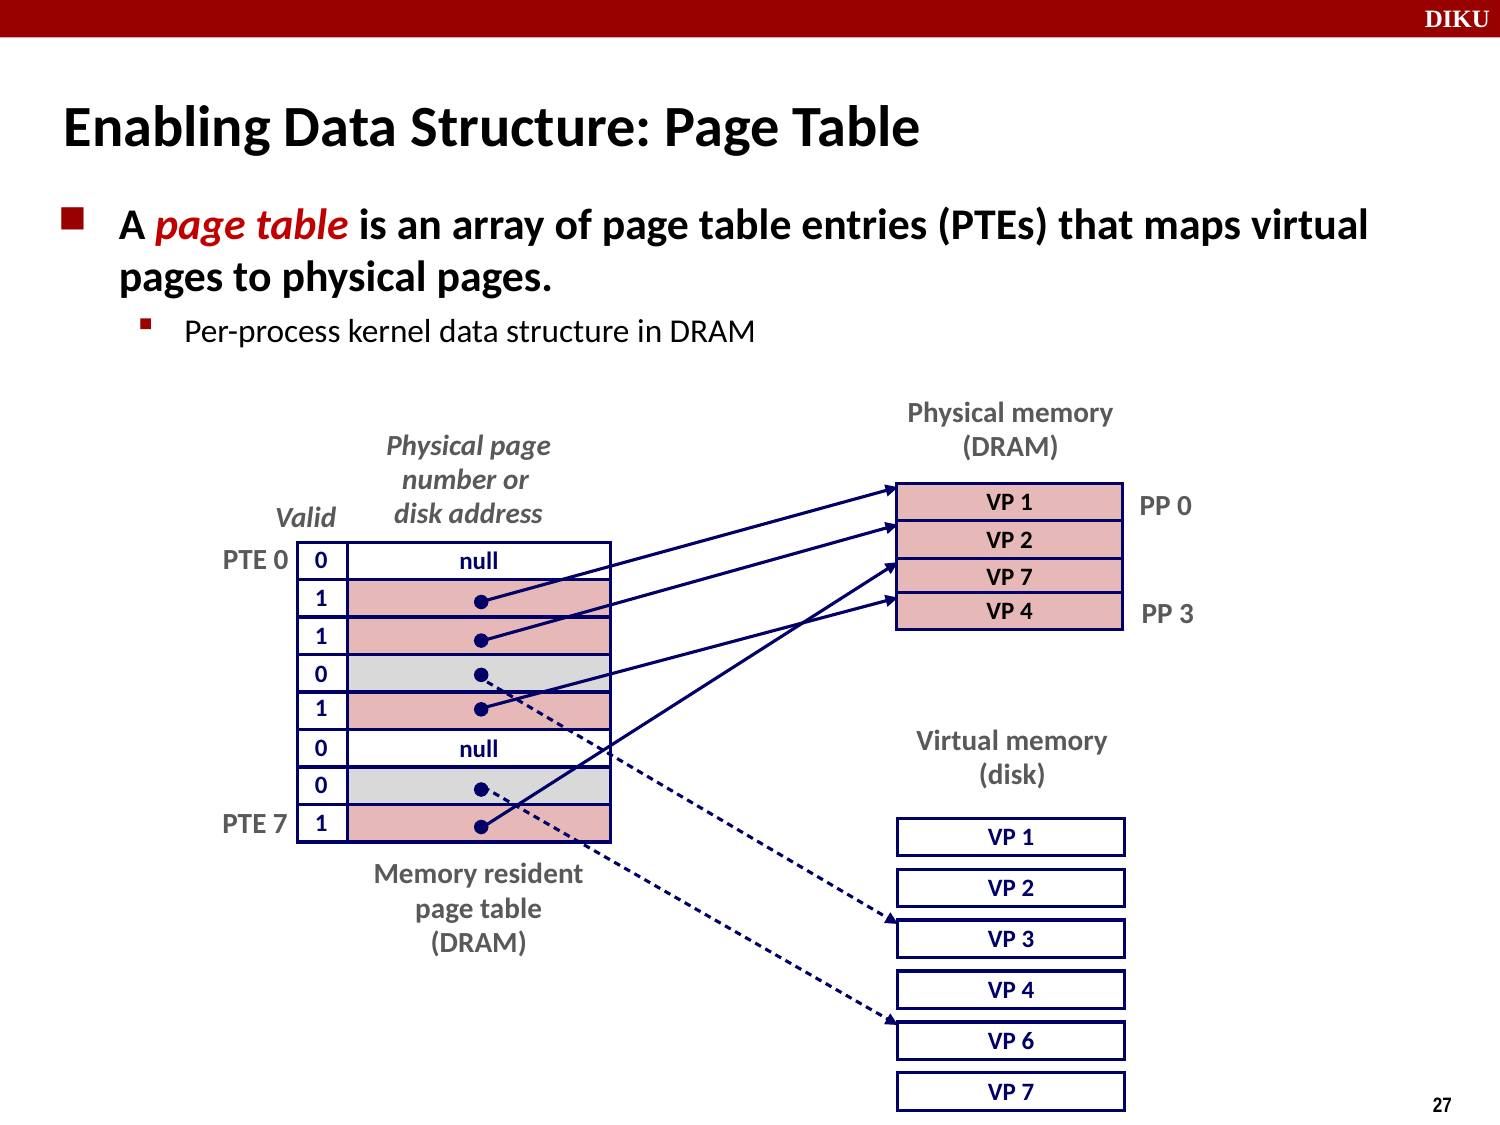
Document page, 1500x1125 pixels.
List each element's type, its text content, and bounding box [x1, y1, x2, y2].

text_box 0 [300, 664, 345, 685]
text_box 0 [300, 762, 345, 813]
text_box PTE 0 [198, 531, 304, 587]
text_box Valid [260, 492, 373, 548]
text_box VP 4 [897, 970, 1125, 1009]
text_box 1 [300, 613, 345, 664]
text_box VP 2 [896, 521, 1123, 559]
text_box PP 0 [1120, 477, 1211, 533]
text_box VP 3 [897, 920, 1125, 958]
text_box Physical memory (DRAM) [878, 387, 1143, 482]
text_box VP 6 [897, 1021, 1125, 1060]
text_box Memory resident page table (DRAM) [344, 848, 614, 983]
text_box [349, 768, 611, 843]
text_box VP 4 [896, 592, 1122, 630]
text_box 1 [303, 813, 345, 851]
text_box Enabling Data Structure: Page Table [48, 59, 1408, 188]
text_box null [349, 542, 611, 579]
text_box VP 1 [897, 818, 1125, 856]
text_box VP 1 [896, 483, 1123, 521]
text_box Physical page number or disk address [360, 412, 578, 546]
text_box 0 [304, 537, 345, 575]
text_box VP 7 [896, 559, 1123, 592]
text_box PTE 7 [198, 795, 303, 852]
text_box 0 [300, 725, 345, 762]
text_box VP 7 [897, 1072, 1125, 1111]
text_box PP 3 [1122, 585, 1213, 641]
text_box null [349, 730, 611, 768]
text_box 1 [300, 575, 345, 613]
text_box [349, 579, 611, 730]
text_box Virtual memory (disk) [888, 715, 1136, 810]
text_box VP 2 [897, 869, 1125, 907]
text_box null [574, 568, 611, 579]
text_box null [580, 748, 611, 768]
text_box 1 [300, 685, 345, 725]
text_box A page table is an array of page table entries (PTEs) that maps virtual pages to physical pages. Per-process kernel data structure in DRAM [47, 188, 1411, 400]
